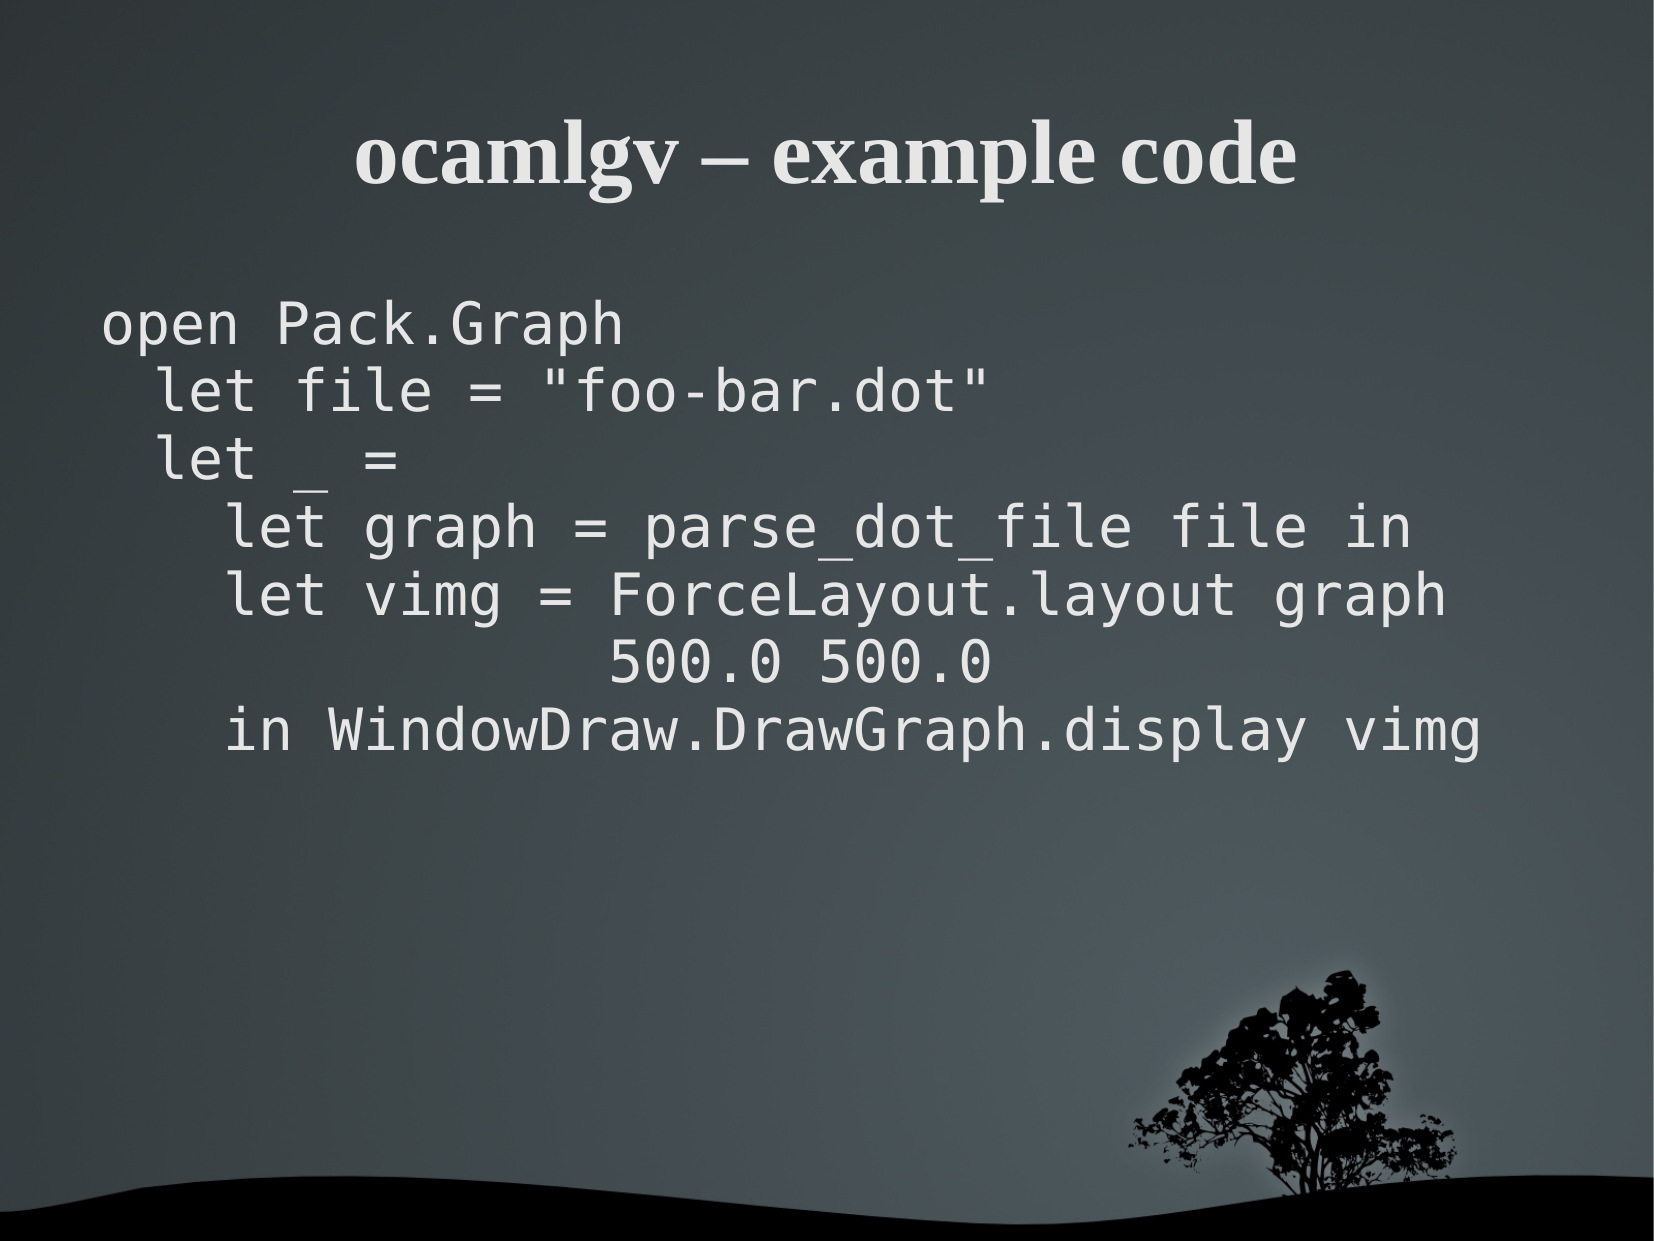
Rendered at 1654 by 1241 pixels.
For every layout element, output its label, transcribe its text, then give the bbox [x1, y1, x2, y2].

title ocamlgv – example code [82, 56, 1571, 250]
list open Pack.Graph let file = "foo-bar.dot" let _ = let graph = parse_dot_file file in let vimg = ForceLayout.layout graph 500.0 500.0 in WindowDraw.DrawGraph.display vimg [82, 290, 1571, 1094]
picture [0, 0, 1654, 1241]
